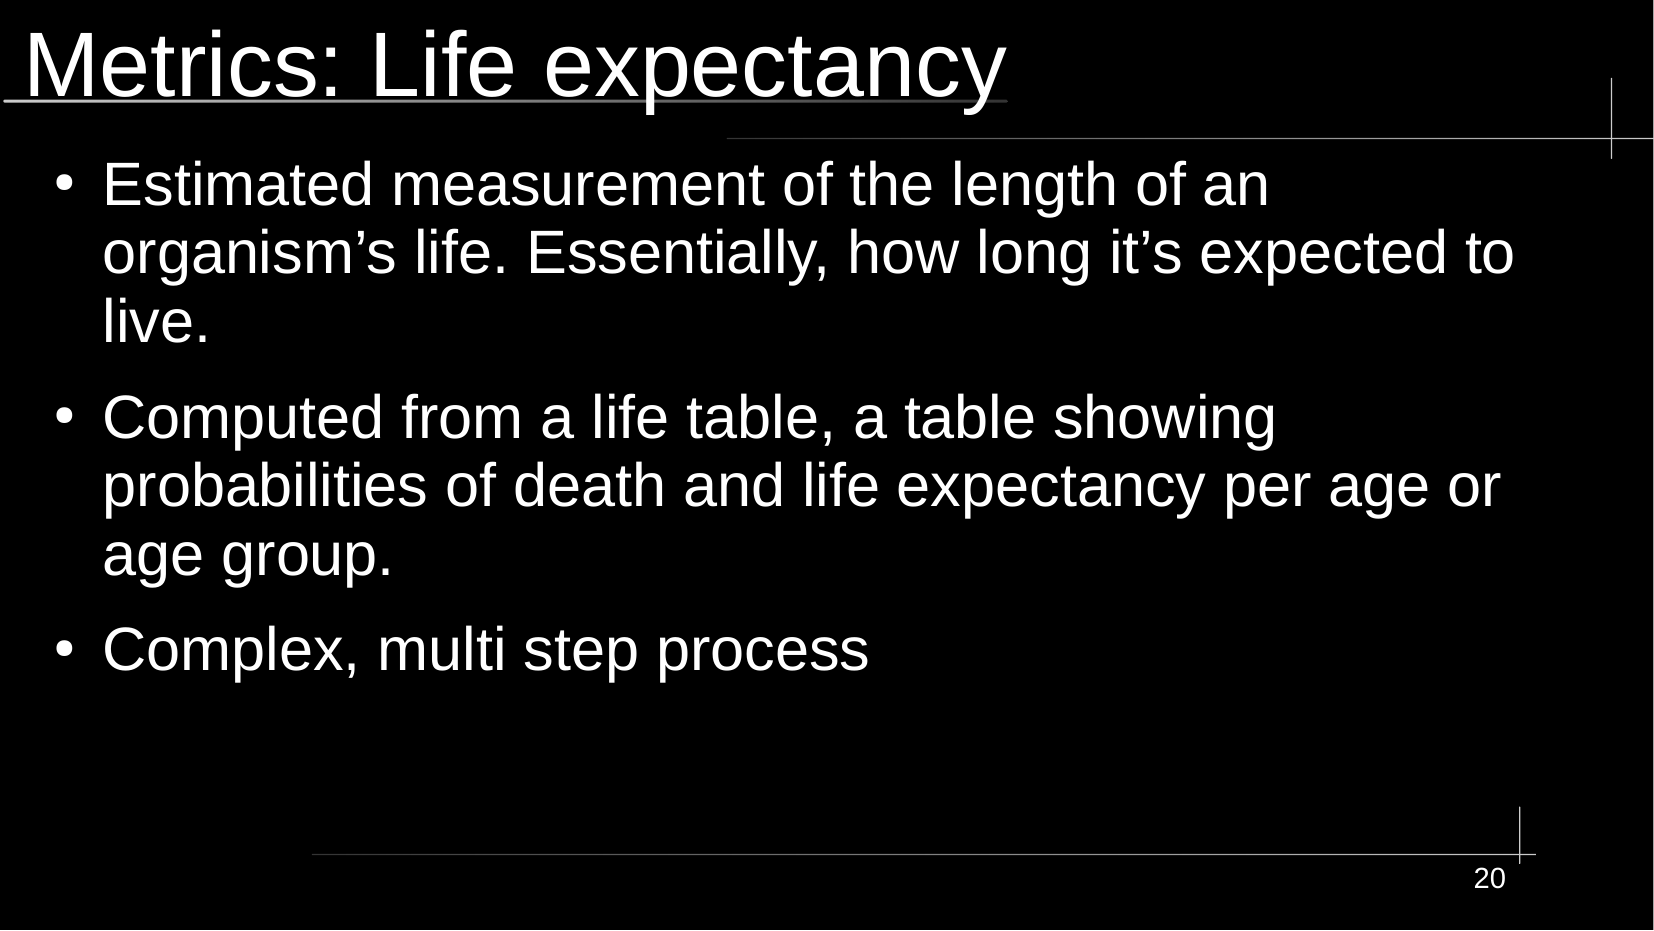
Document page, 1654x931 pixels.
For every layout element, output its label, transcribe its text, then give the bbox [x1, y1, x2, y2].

title Metrics: Life expectancy [23, 11, 1589, 119]
list Estimated measurement of the length of an organism’s life. Essentially, how long it’s expected to live. Computed from a life table, a table showing probabilities of death and life expectancy per age or age group. Complex, multi step process [37, 150, 1526, 690]
